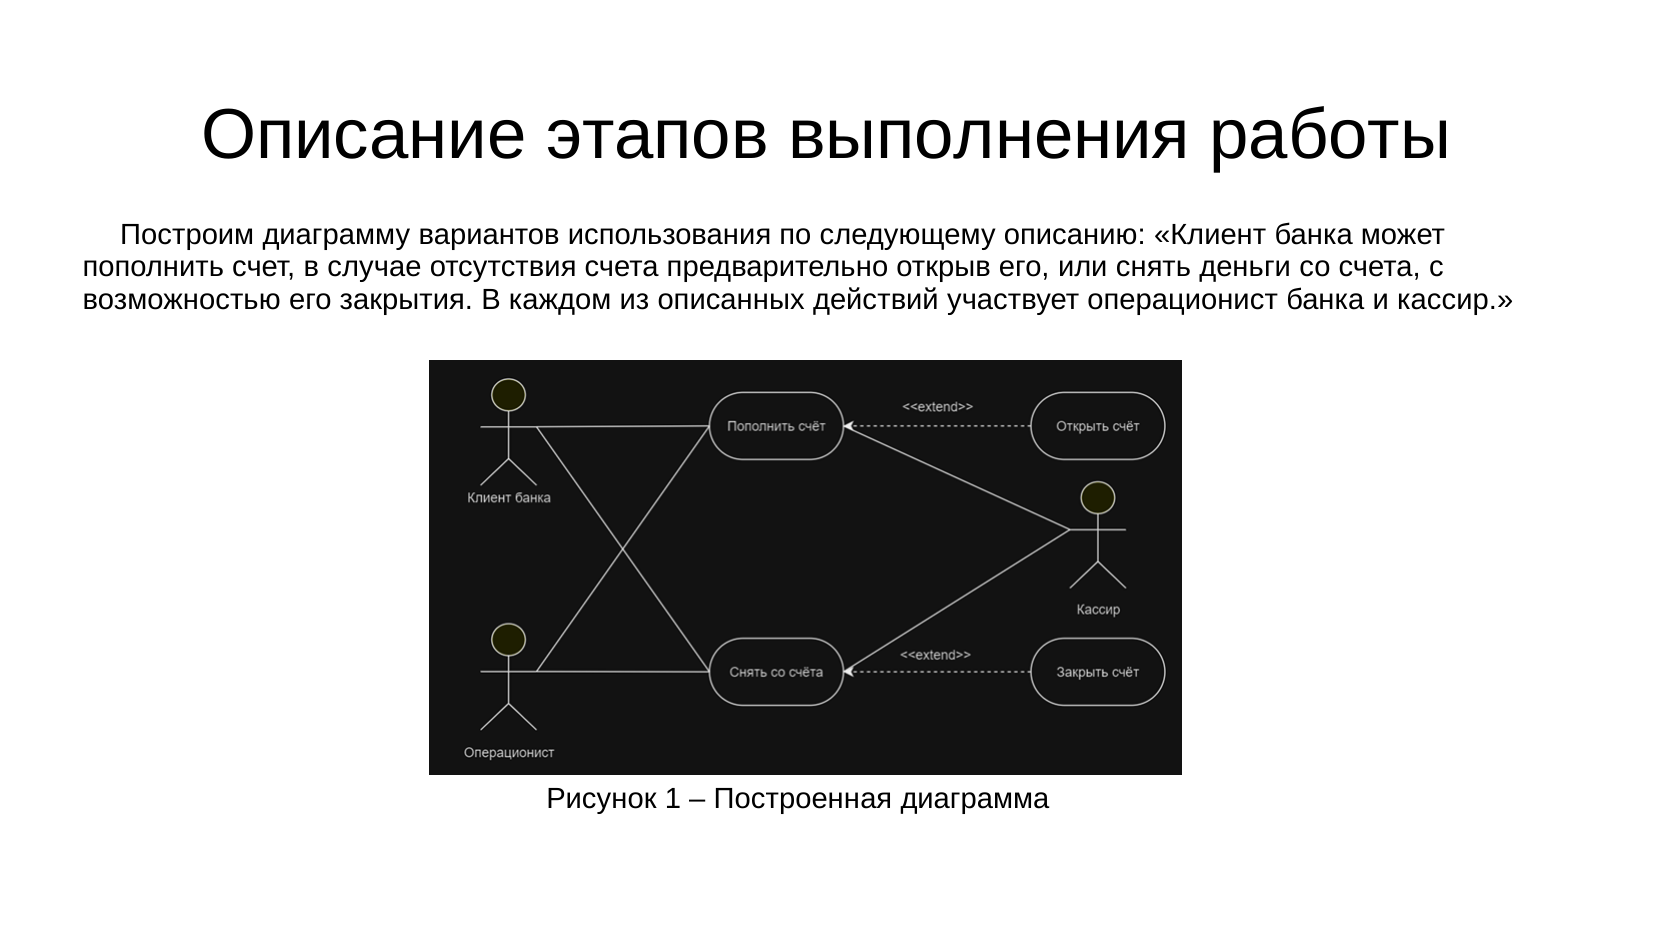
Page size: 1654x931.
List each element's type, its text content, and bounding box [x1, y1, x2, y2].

picture [429, 360, 1182, 775]
list Построим диаграмму вариантов использования по следующему описанию: «Клиент банка может пополнить счет, в случае отсутствия счета предварительно открыв его, или снять деньги со счета, с возможностью его закрытия. В каждом из описанных действий участвует операционист банка и кассир.» [82, 217, 1571, 325]
title Описание этапов выполнения работы [82, 37, 1571, 193]
text_box Рисунок 1 – Построенная диаграмма [531, 774, 1065, 822]
